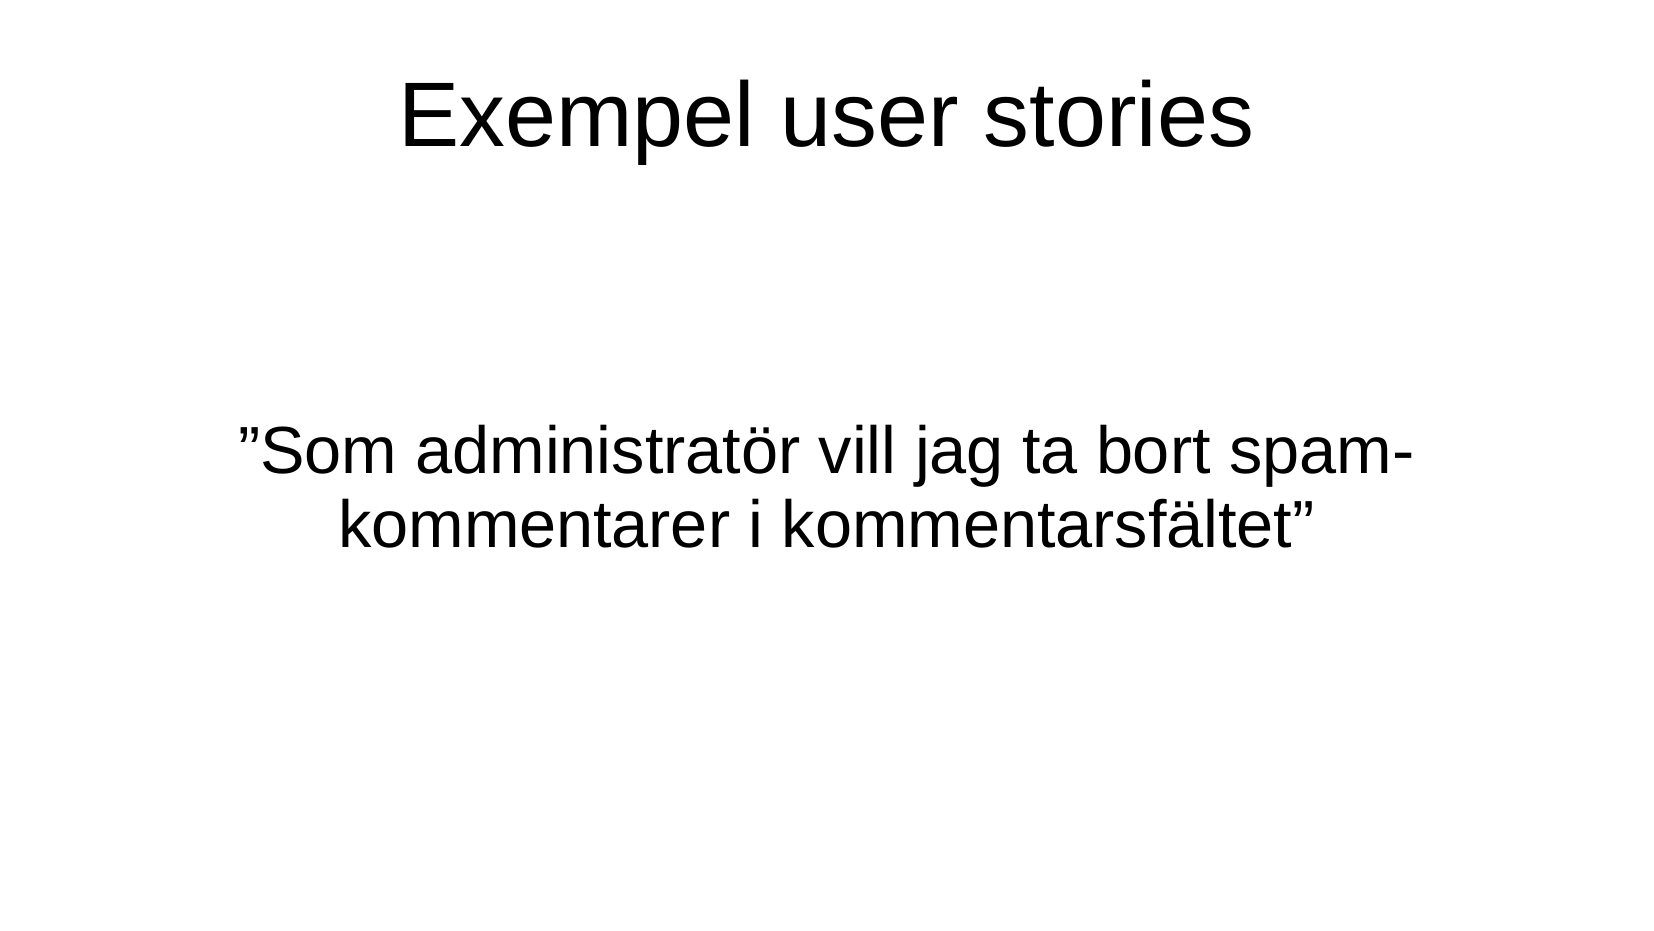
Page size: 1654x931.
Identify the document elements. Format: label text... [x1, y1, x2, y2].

title Exempel user stories [82, 37, 1571, 193]
subtitle ”Som administratör vill jag ta bort spam-kommentarer i kommentarsfältet” [82, 217, 1571, 757]
